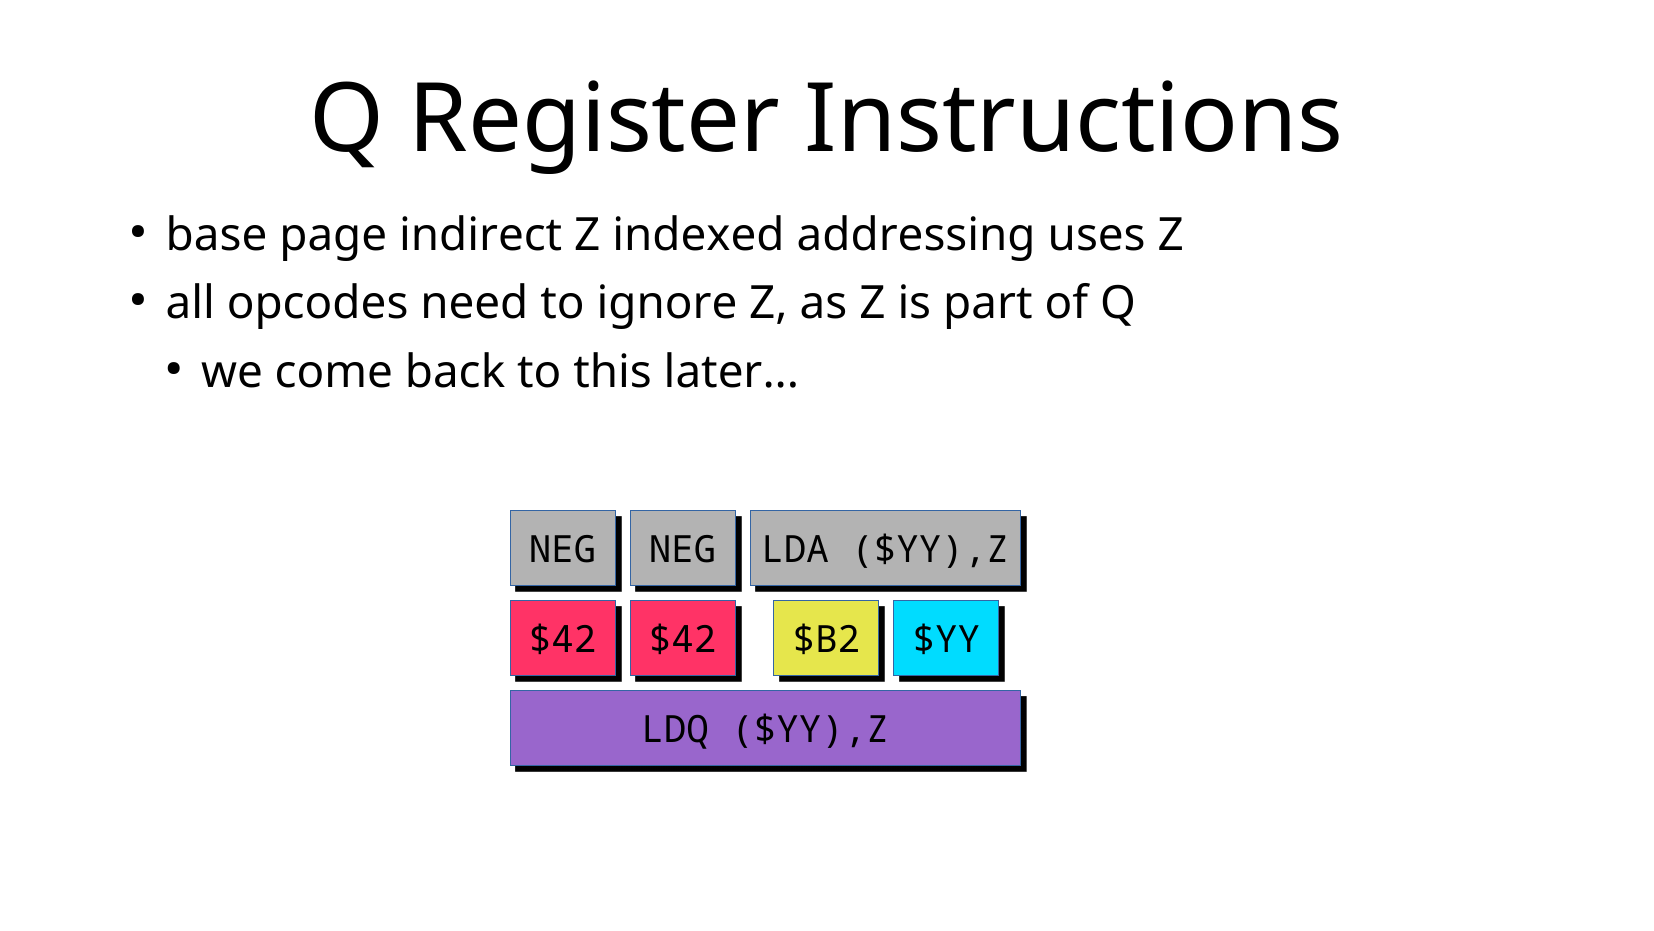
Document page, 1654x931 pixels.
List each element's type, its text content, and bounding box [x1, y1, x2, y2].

text_box $42 [510, 600, 616, 676]
text_box NEG [630, 510, 736, 586]
title Q Register Instructions [82, 37, 1571, 193]
text_box LDQ ($YY),Z [510, 690, 1021, 766]
text_box NEG [510, 510, 616, 586]
text_box $B2 [773, 600, 879, 676]
text_box $42 [630, 600, 736, 676]
text_box $YY [893, 600, 999, 676]
text_box LDA ($YY),Z [750, 510, 1021, 586]
text_box base page indirect Z indexed addressing uses Z all opcodes need to ignore Z, as Z is part of Q we come back to this later... [130, 201, 1501, 401]
